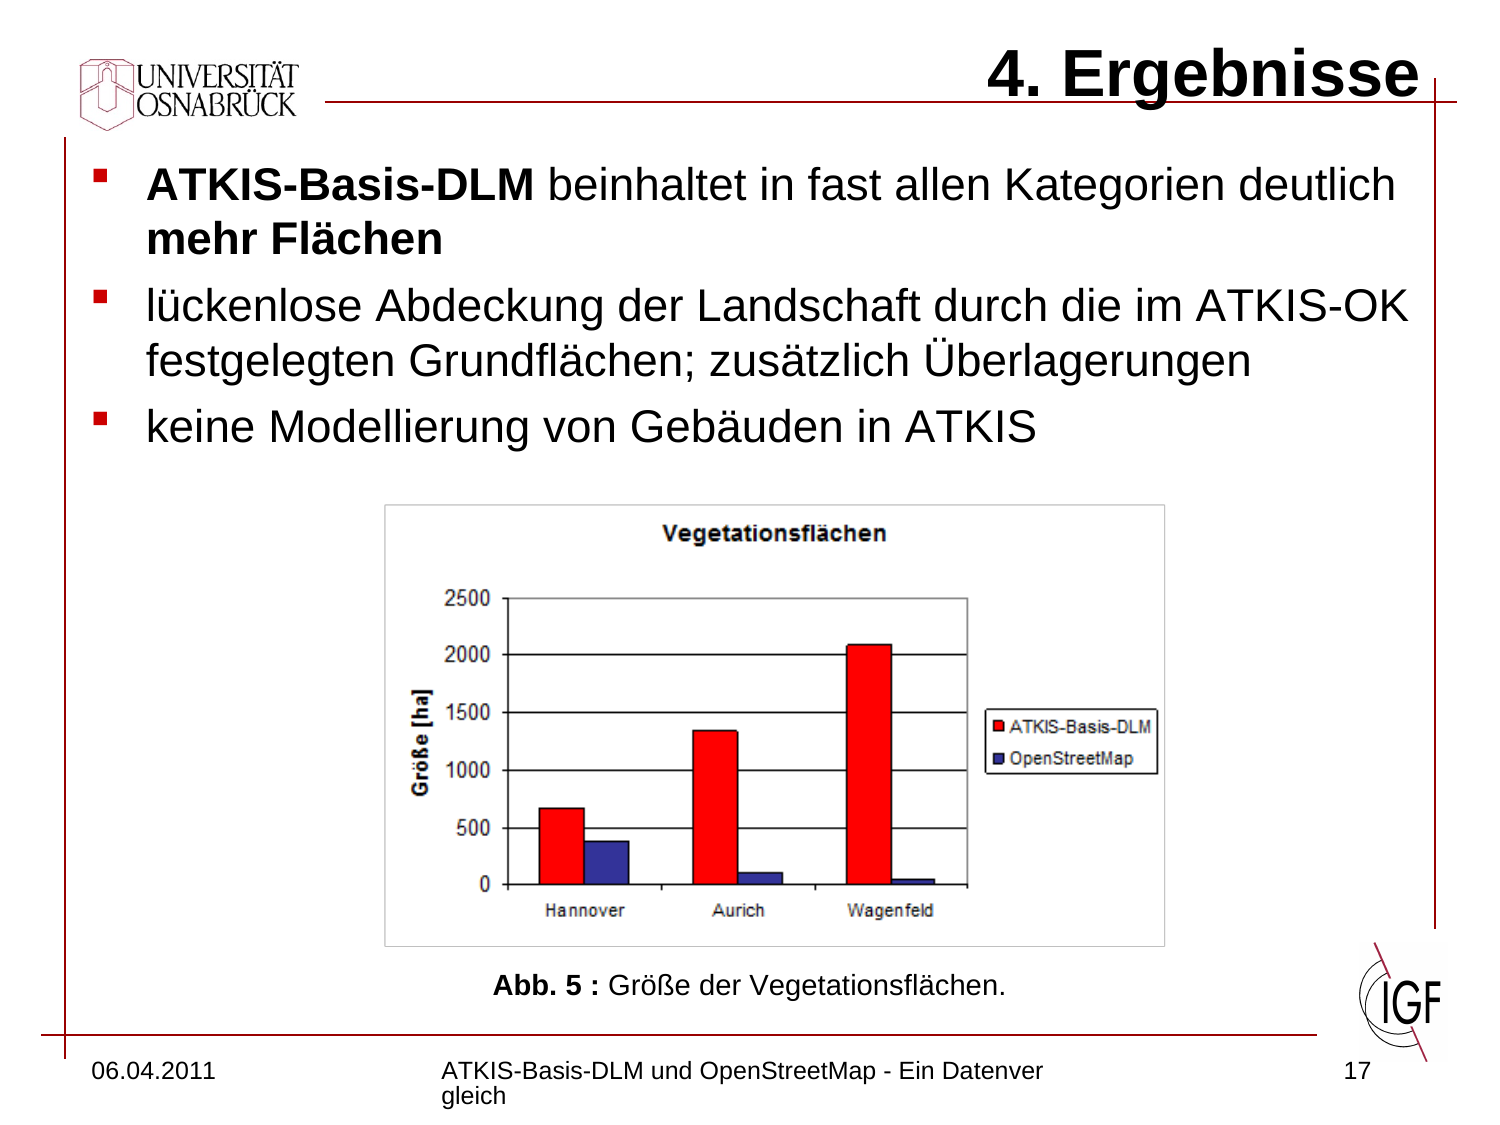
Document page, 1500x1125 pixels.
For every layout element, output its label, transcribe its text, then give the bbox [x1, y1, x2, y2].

picture [1359, 1019, 1448, 1062]
picture [79, 59, 299, 131]
picture [377, 497, 1175, 955]
list ATKIS-Basis-DLM beinhaltet in fast allen Kategorien deutlich mehr Flächen lückenlose Abdeckung der Landschaft durch die im ATKIS-OK festgelegten Grundflächen; zusätzlich Überlagerungen keine Modellierung von Gebäuden in ATKIS [74, 146, 1461, 1019]
text_box Abb. 5 : Größe der Vegetationsflächen. [287, 959, 1213, 1010]
title 4. Ergebnisse [460, 18, 1436, 121]
